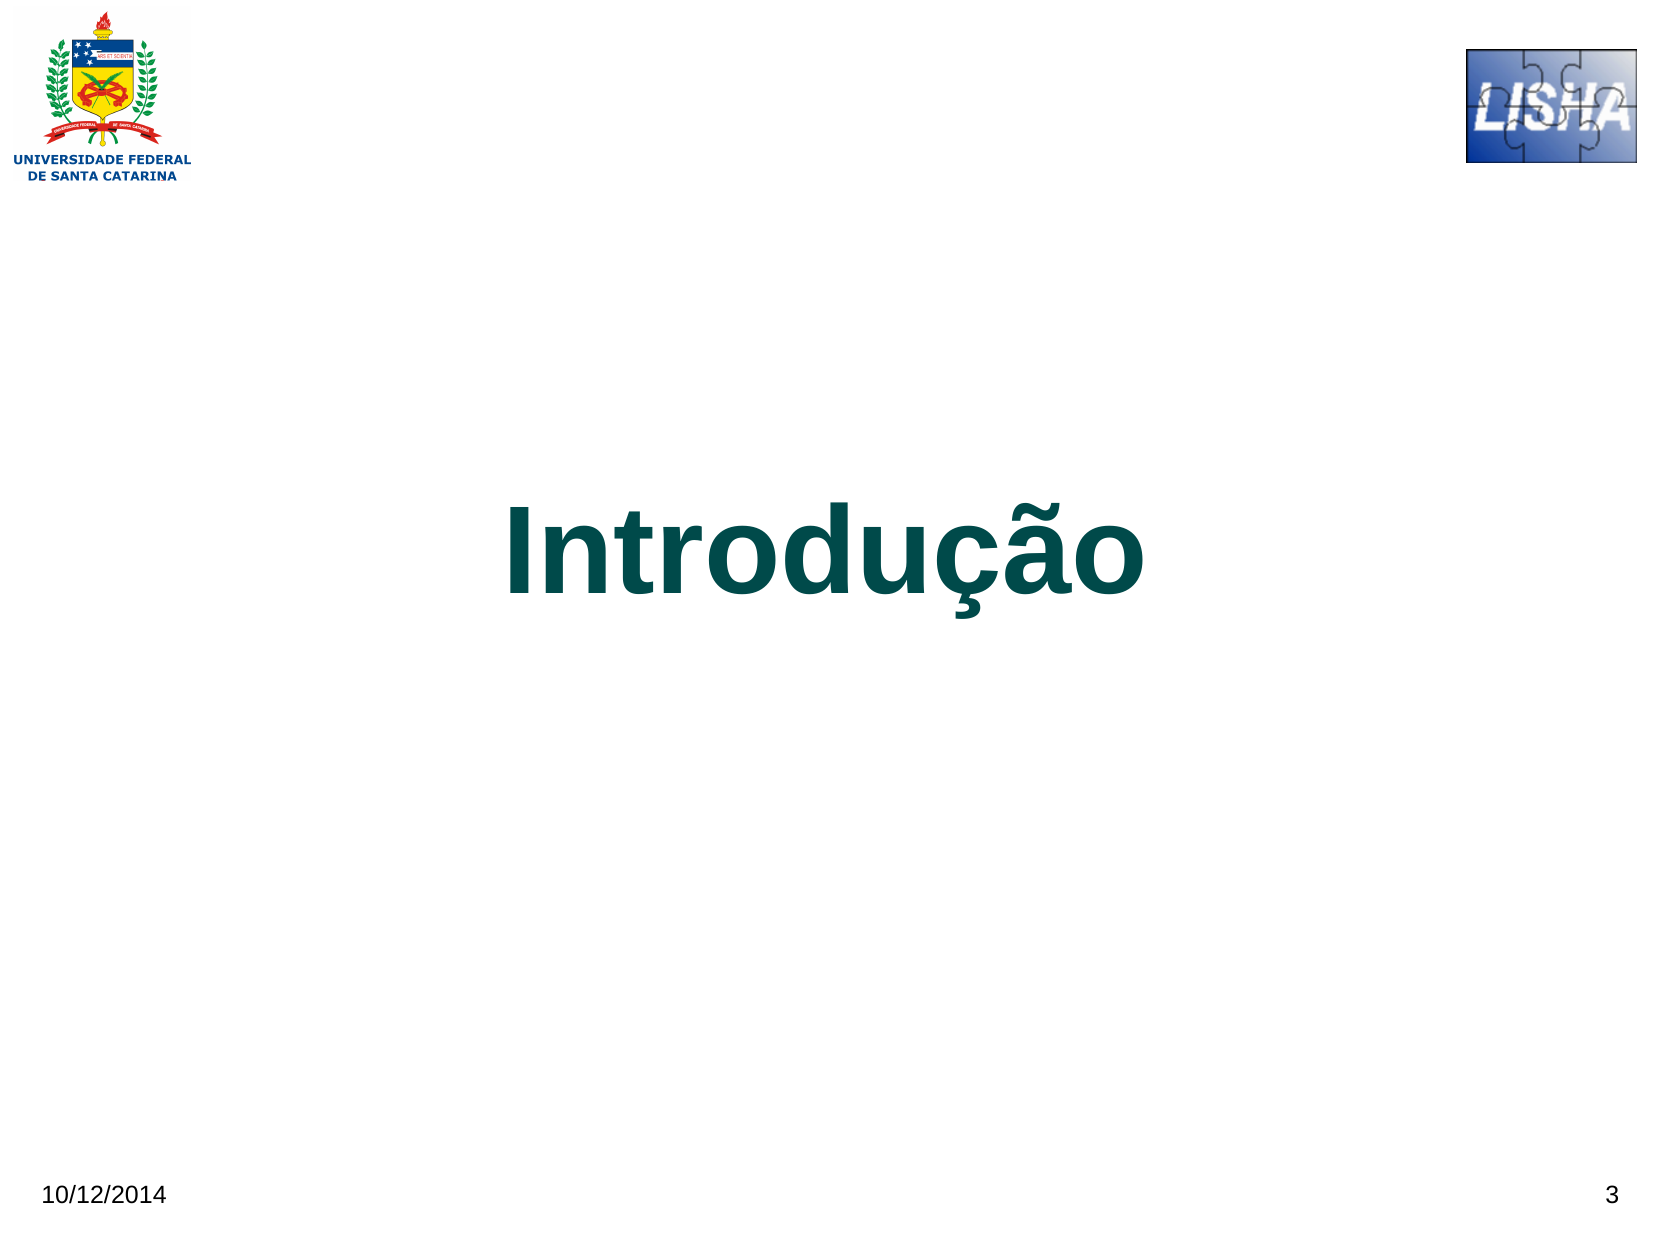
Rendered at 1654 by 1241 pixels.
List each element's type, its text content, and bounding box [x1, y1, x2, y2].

picture [1466, 49, 1637, 163]
picture [13, 6, 191, 181]
title Introdução [190, 479, 1461, 641]
